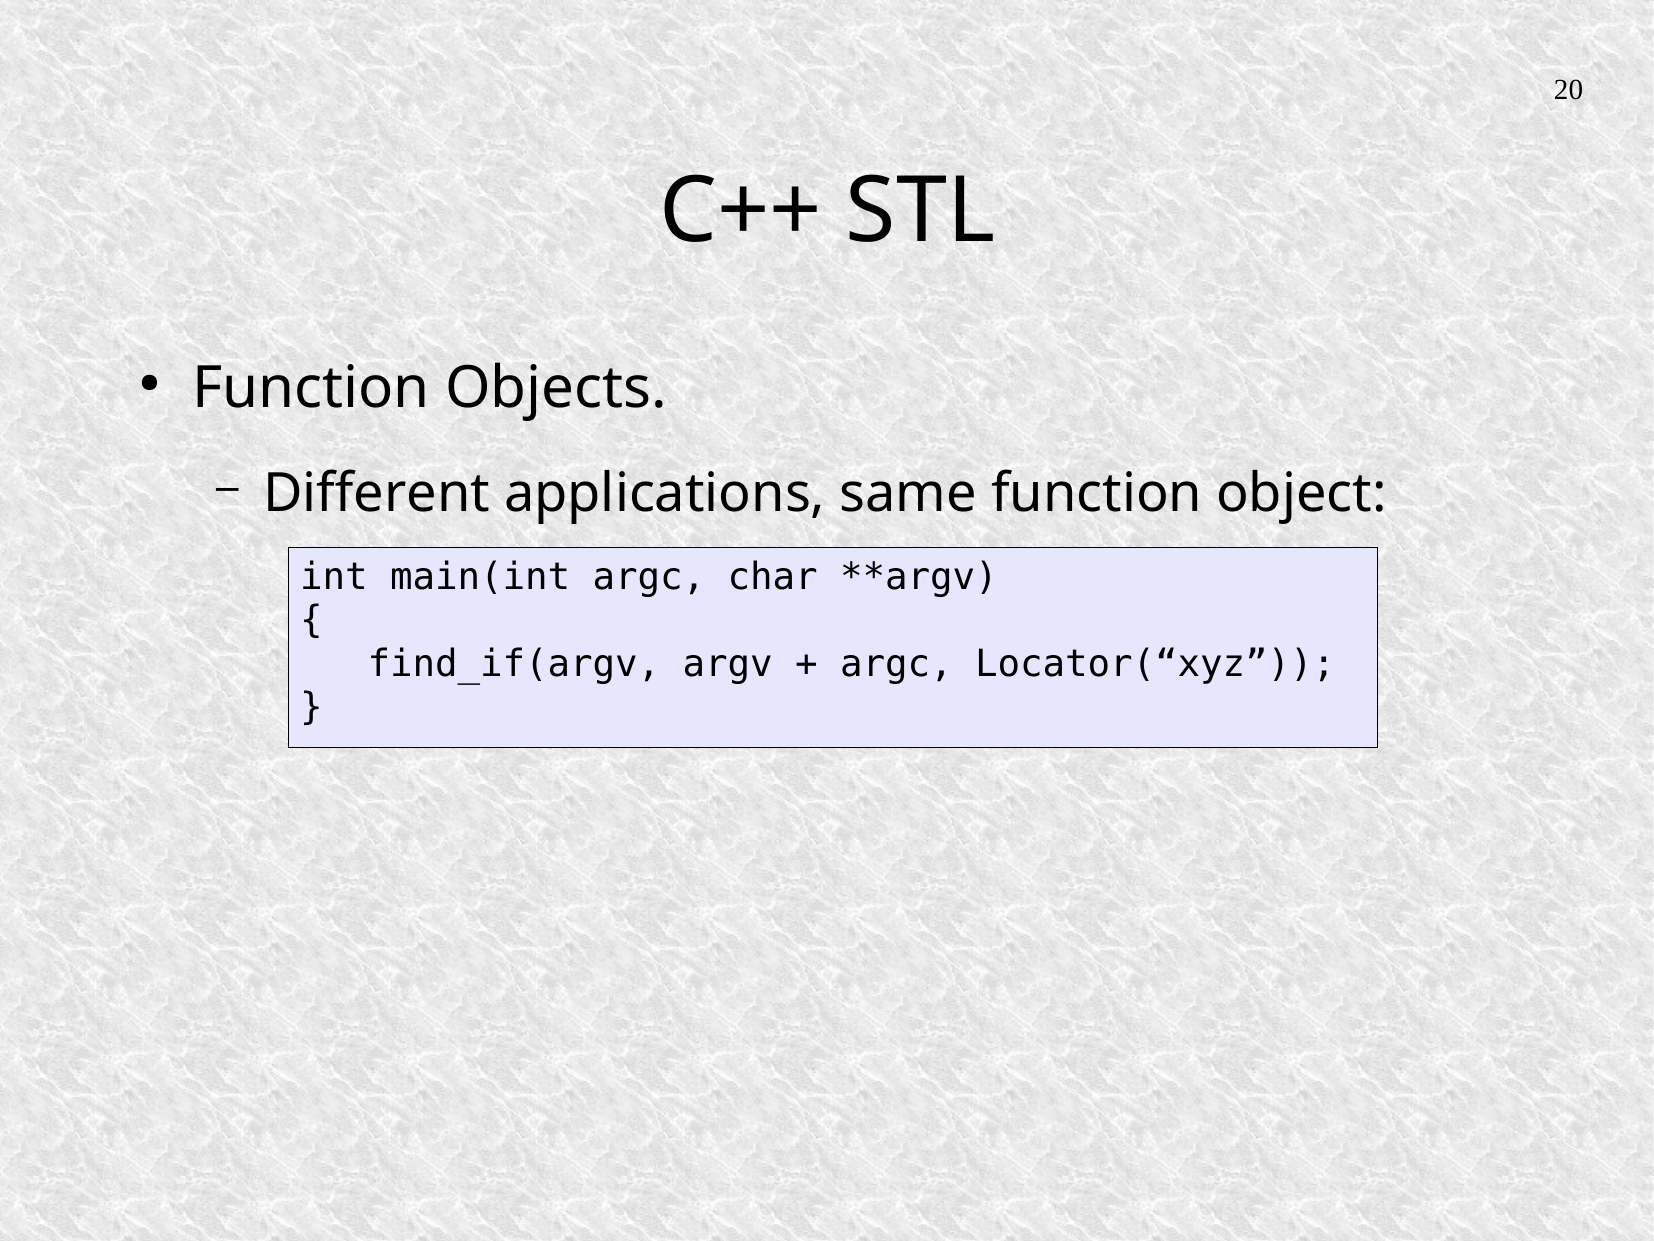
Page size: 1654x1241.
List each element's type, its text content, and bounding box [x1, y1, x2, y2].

list Function Objects. Different applications, same function object: [121, 344, 1534, 1177]
text_box int main(int argc, char **argv) { find_if(argv, argv + argc, Locator(“xyz”)); } [300, 554, 1336, 1044]
picture [0, 0, 1654, 1241]
title C++ STL [121, 102, 1534, 311]
